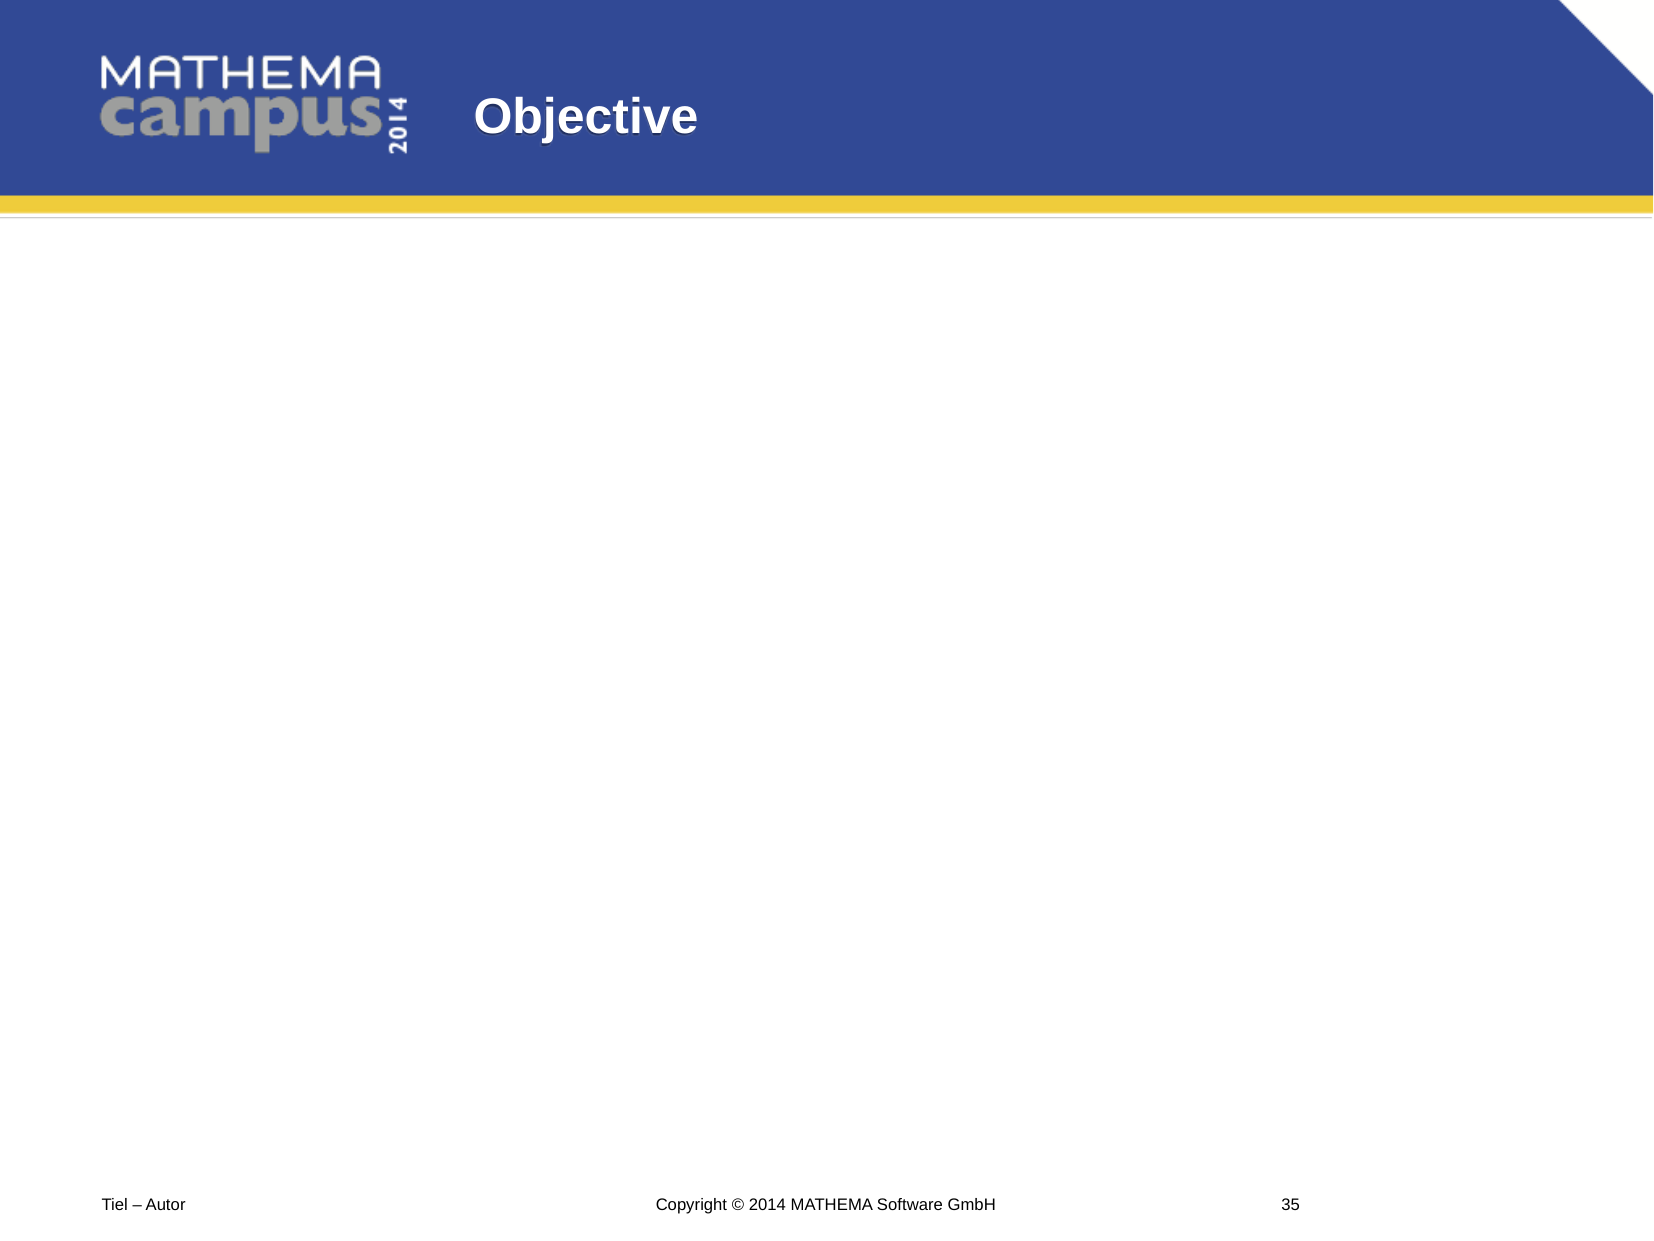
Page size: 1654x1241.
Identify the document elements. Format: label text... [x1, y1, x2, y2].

title Objective [473, 70, 1547, 158]
